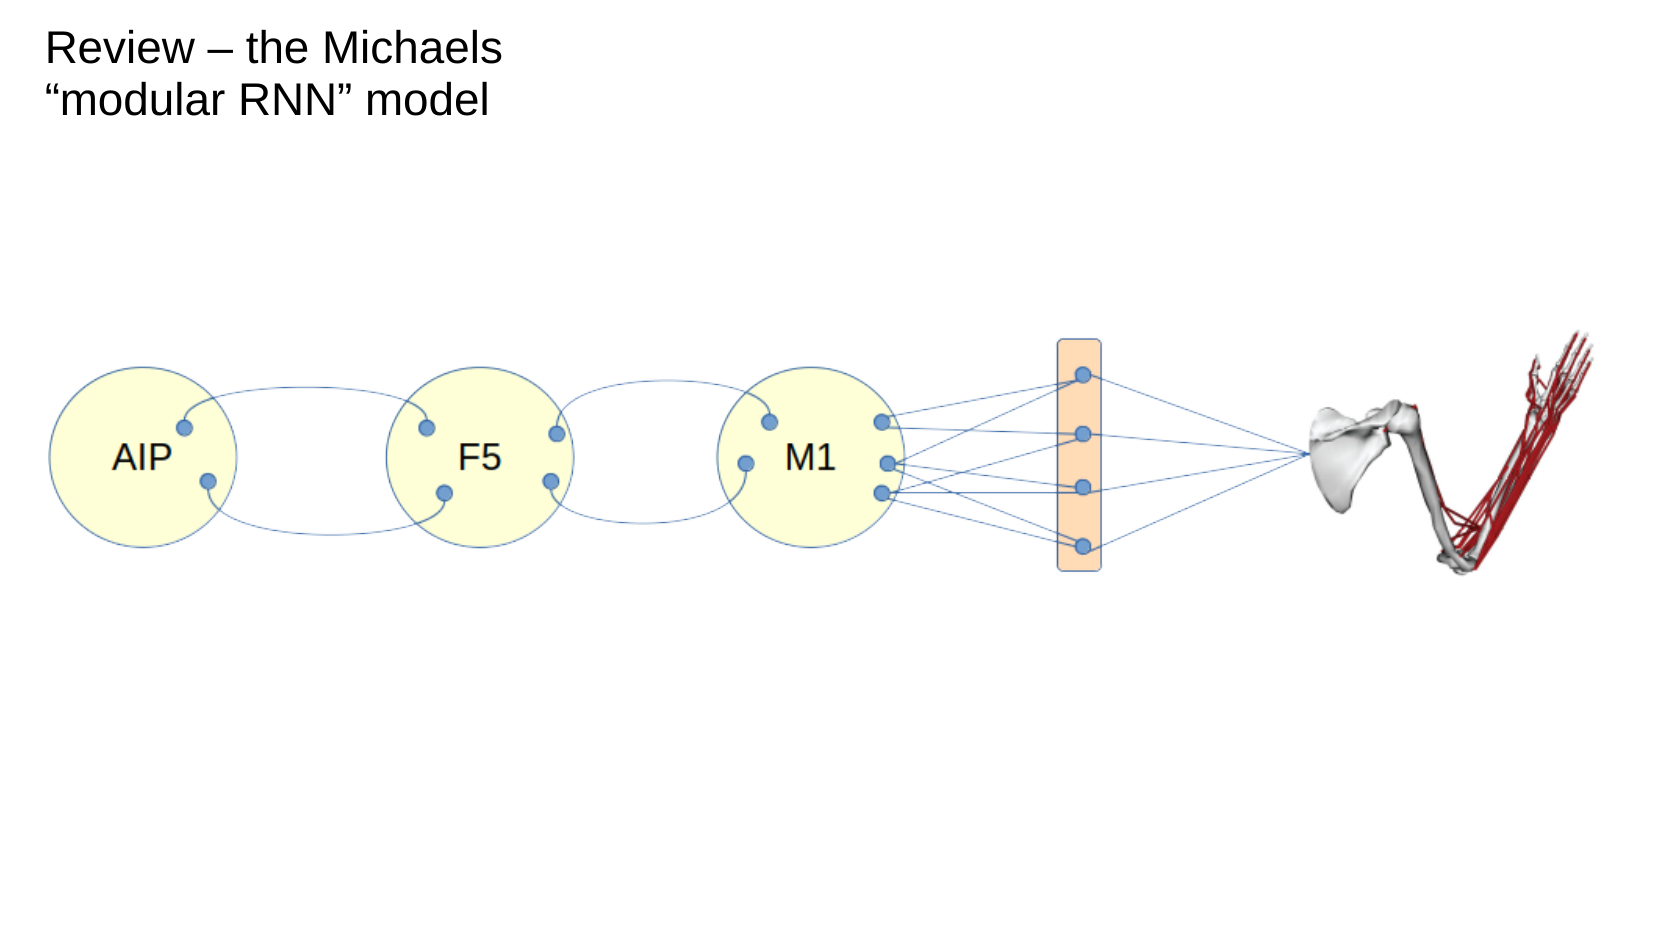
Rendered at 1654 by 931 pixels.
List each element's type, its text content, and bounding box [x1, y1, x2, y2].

picture [48, 329, 1595, 577]
text_box Review – the Michaels “modular RNN” model [30, 15, 661, 133]
